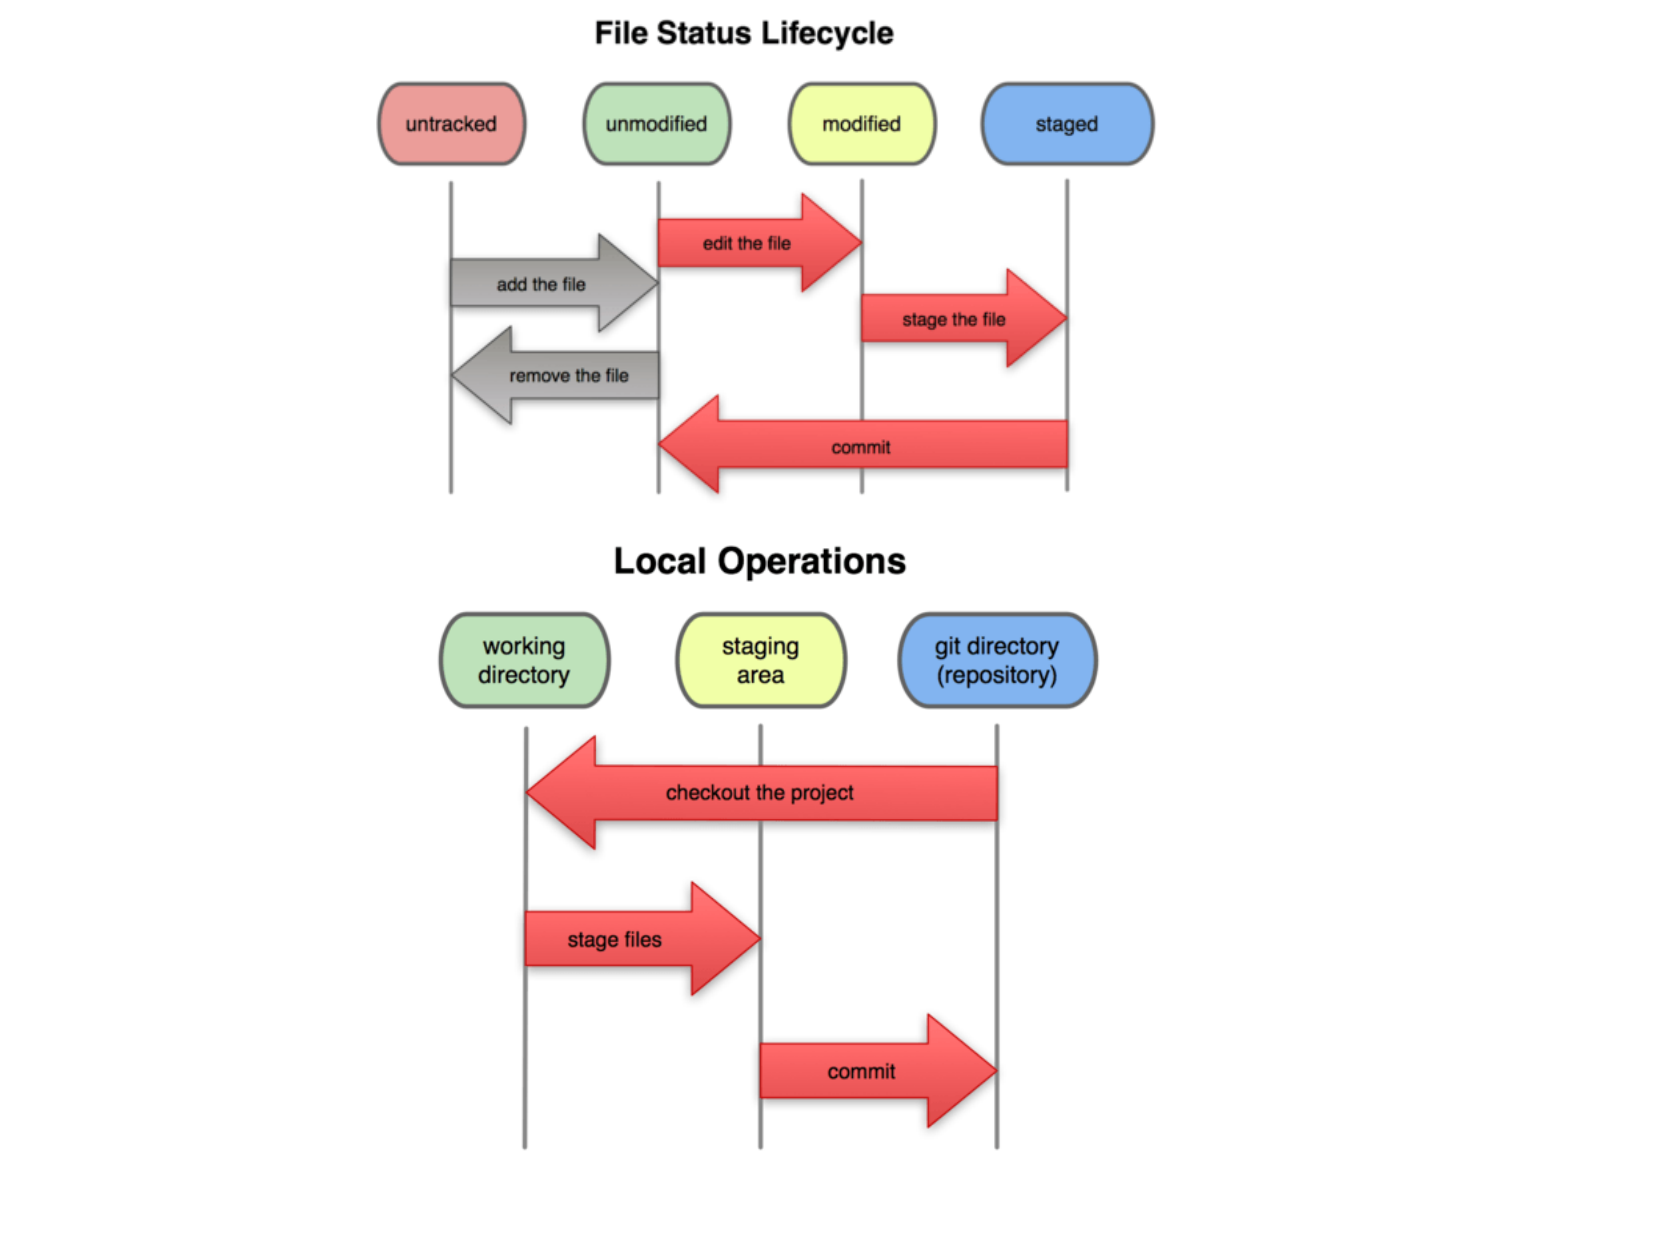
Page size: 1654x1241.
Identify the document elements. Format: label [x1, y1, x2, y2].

picture [375, 14, 1157, 511]
picture [435, 539, 1101, 1153]
